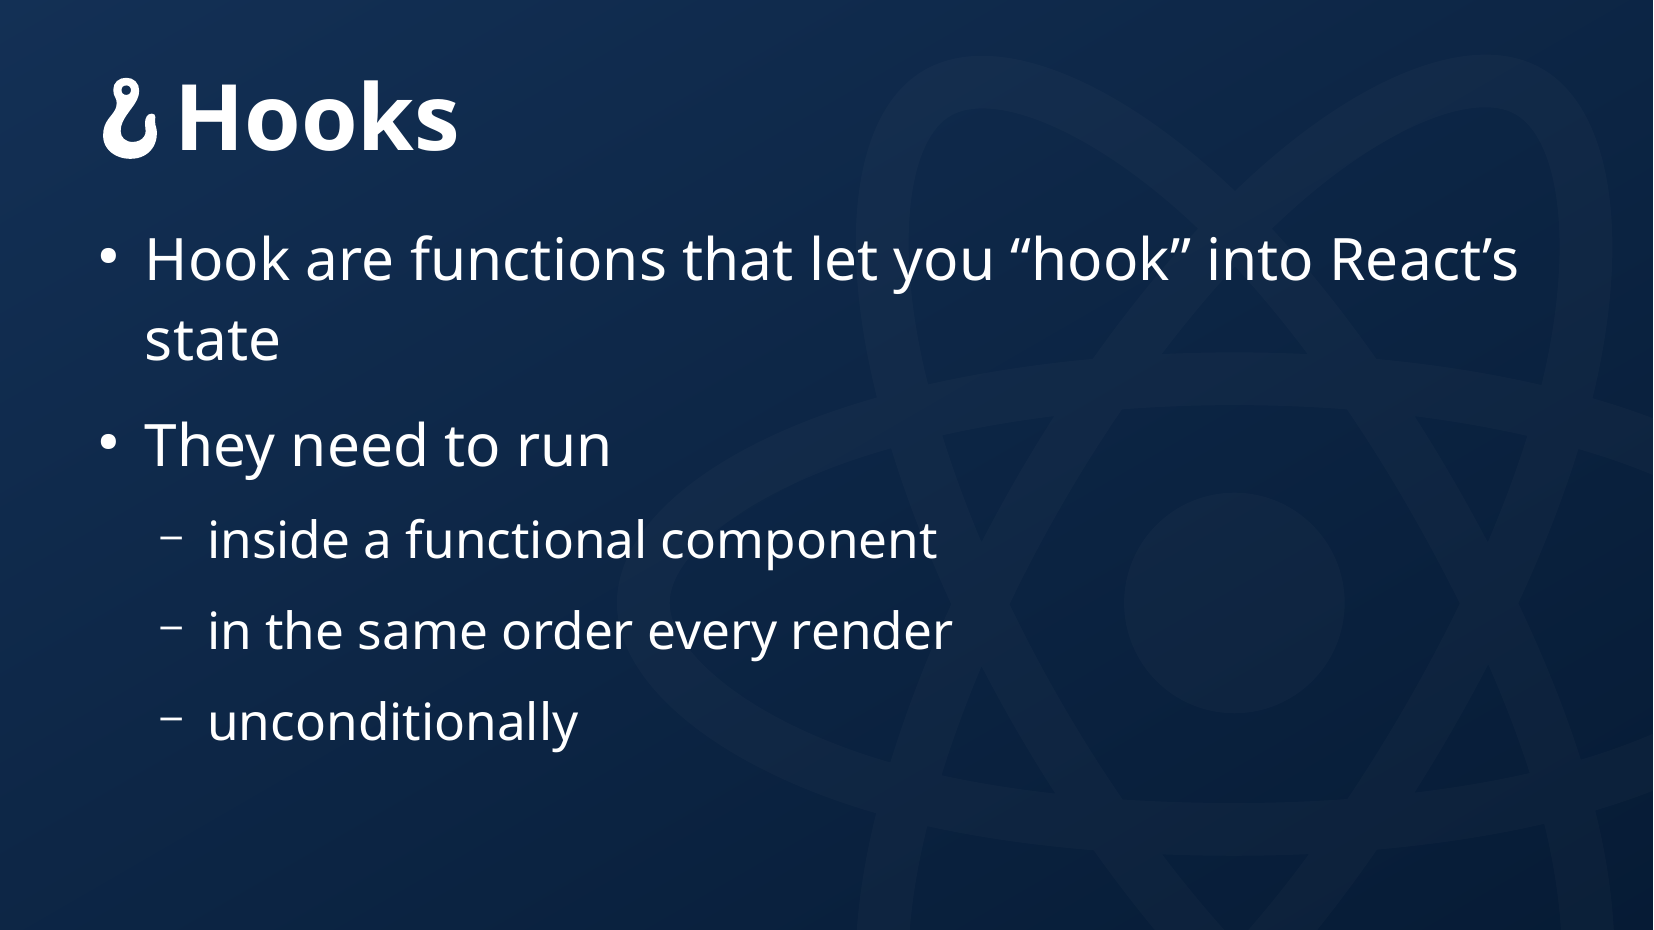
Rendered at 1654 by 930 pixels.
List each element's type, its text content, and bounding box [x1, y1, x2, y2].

title 🪝Hooks [82, 37, 1571, 193]
list Hook are functions that let you “hook” into React’s state They need to run inside a functional component in the same order every render unconditionally [82, 217, 1571, 757]
